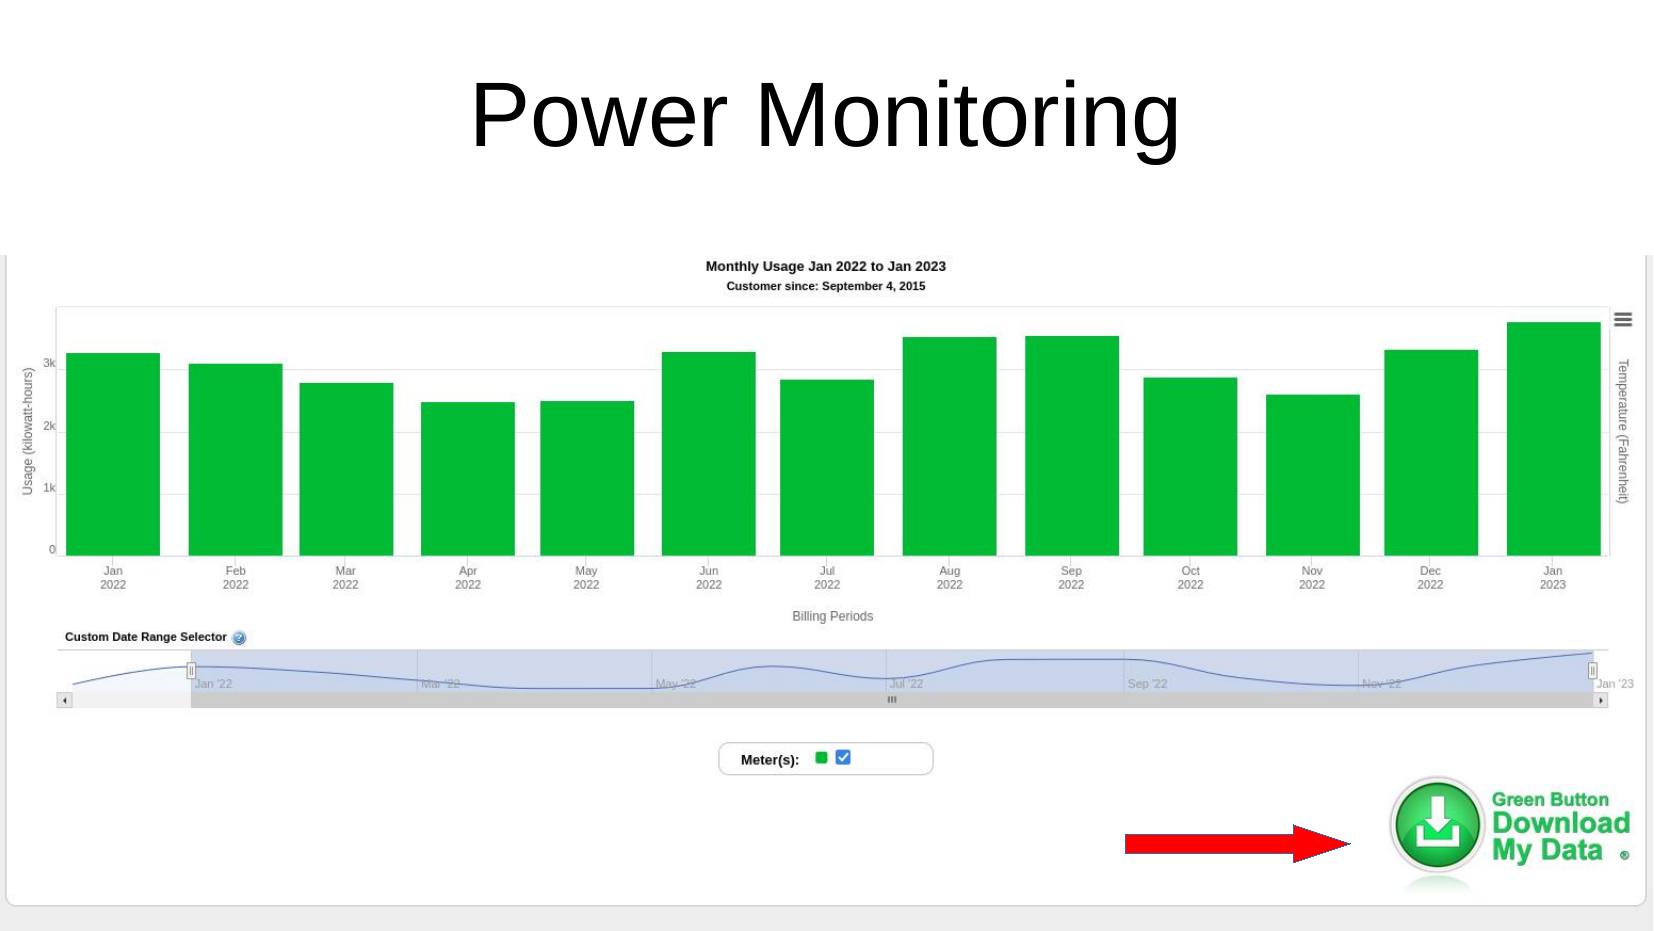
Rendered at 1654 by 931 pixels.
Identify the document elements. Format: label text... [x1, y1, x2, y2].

picture [0, 255, 1653, 931]
title Power Monitoring [82, 37, 1571, 193]
text_box [1125, 824, 1351, 863]
